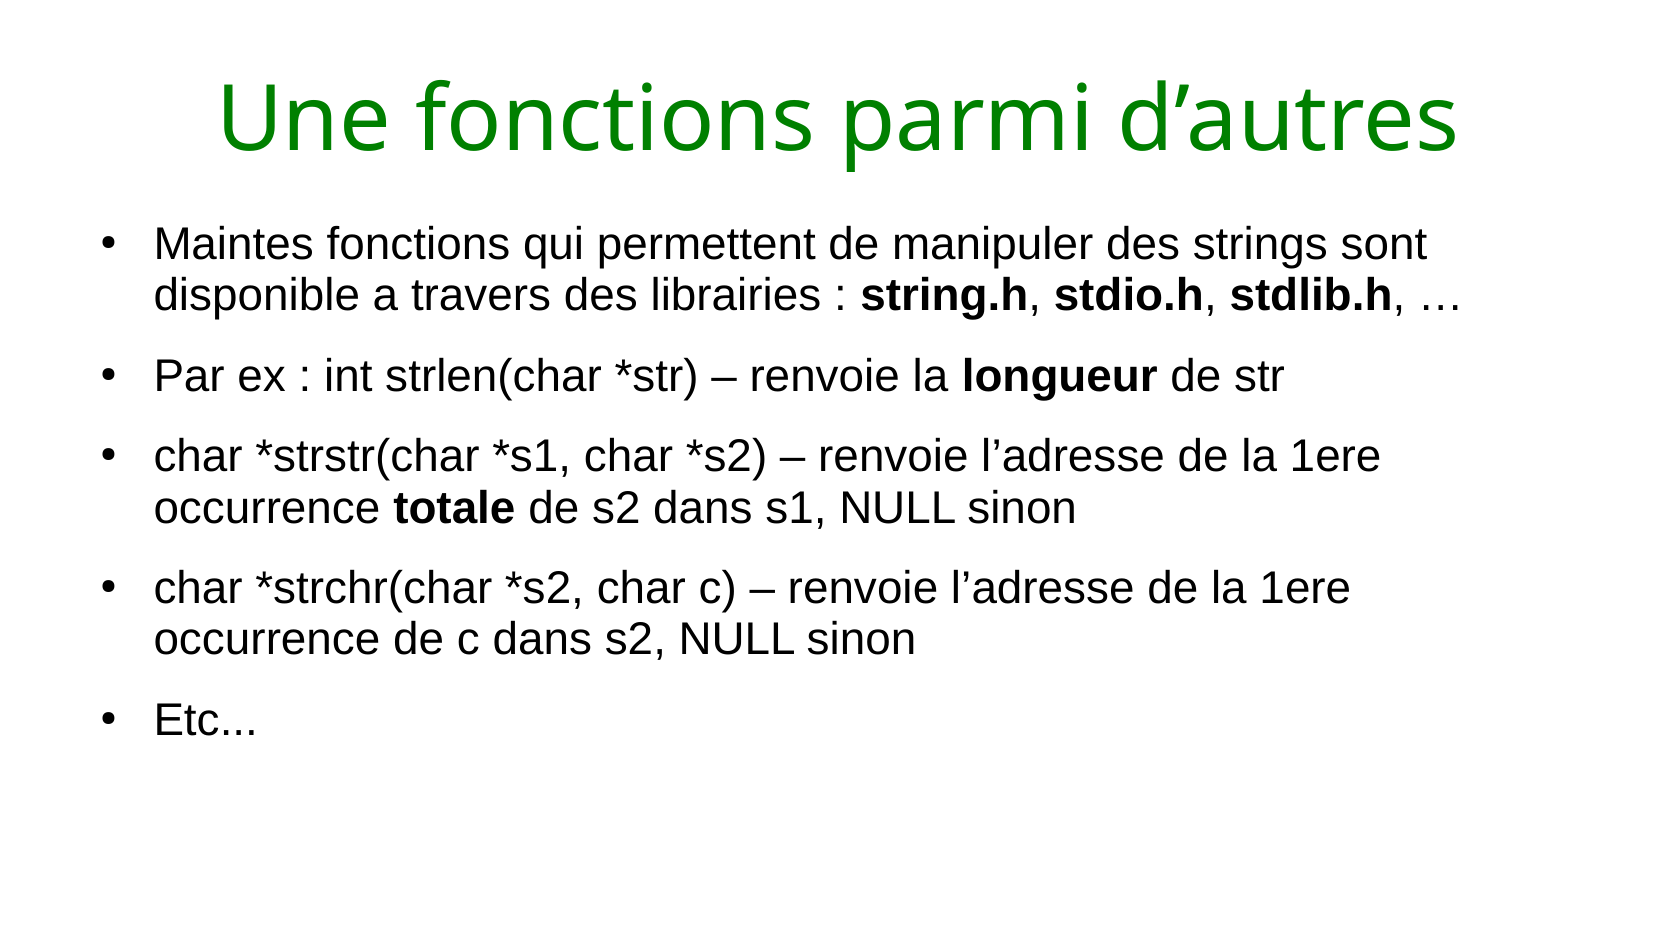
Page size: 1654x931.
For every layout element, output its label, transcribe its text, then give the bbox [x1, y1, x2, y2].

title Une fonctions parmi d’autres [82, 37, 1571, 193]
list Maintes fonctions qui permettent de manipuler des strings sont disponible a travers des librairies : string.h, stdio.h, stdlib.h, … Par ex : int strlen(char *str) – renvoie la longueur de str char *strstr(char *s1, char *s2) – renvoie l’adresse de la 1ere occurrence totale de s2 dans s1, NULL sinon char *strchr(char *s2, char c) – renvoie l’adresse de la 1ere occurrence de c dans s2, NULL sinon Etc... [82, 217, 1571, 757]
